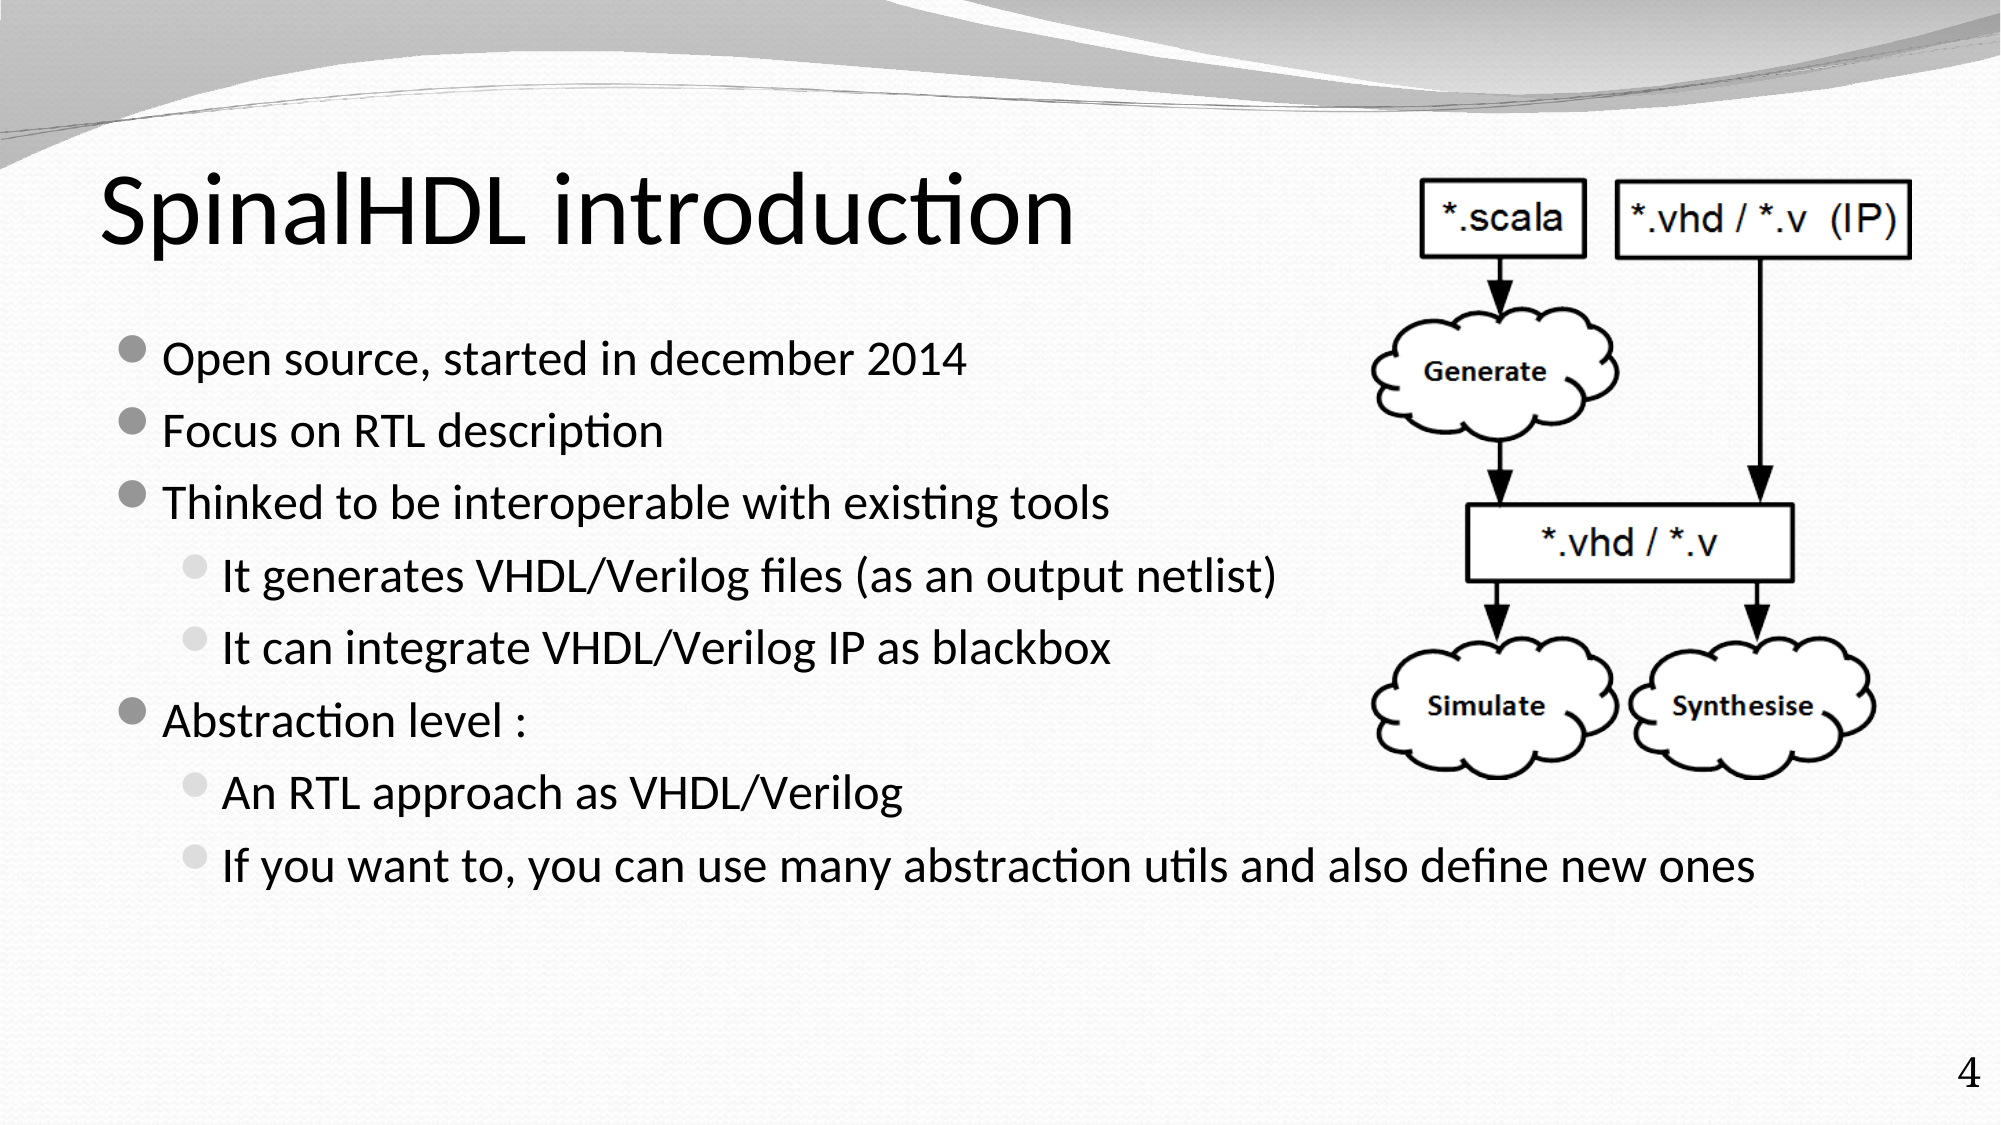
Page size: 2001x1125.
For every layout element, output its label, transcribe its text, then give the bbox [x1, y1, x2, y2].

picture [0, 0, 2001, 1125]
list Open source, started in december 2014 Focus on RTL description Thinked to be interoperable with existing tools It generates VHDL/Verilog files (as an output netlist) It can integrate VHDL/Verilog IP as blackbox Abstraction level : An RTL approach as VHDL/Verilog If you want to, you can use many abstraction utils and also define new ones [99, 317, 1901, 1038]
title SpinalHDL introduction [99, 77, 1901, 266]
text_box <numéro> [1813, 1042, 1981, 1103]
